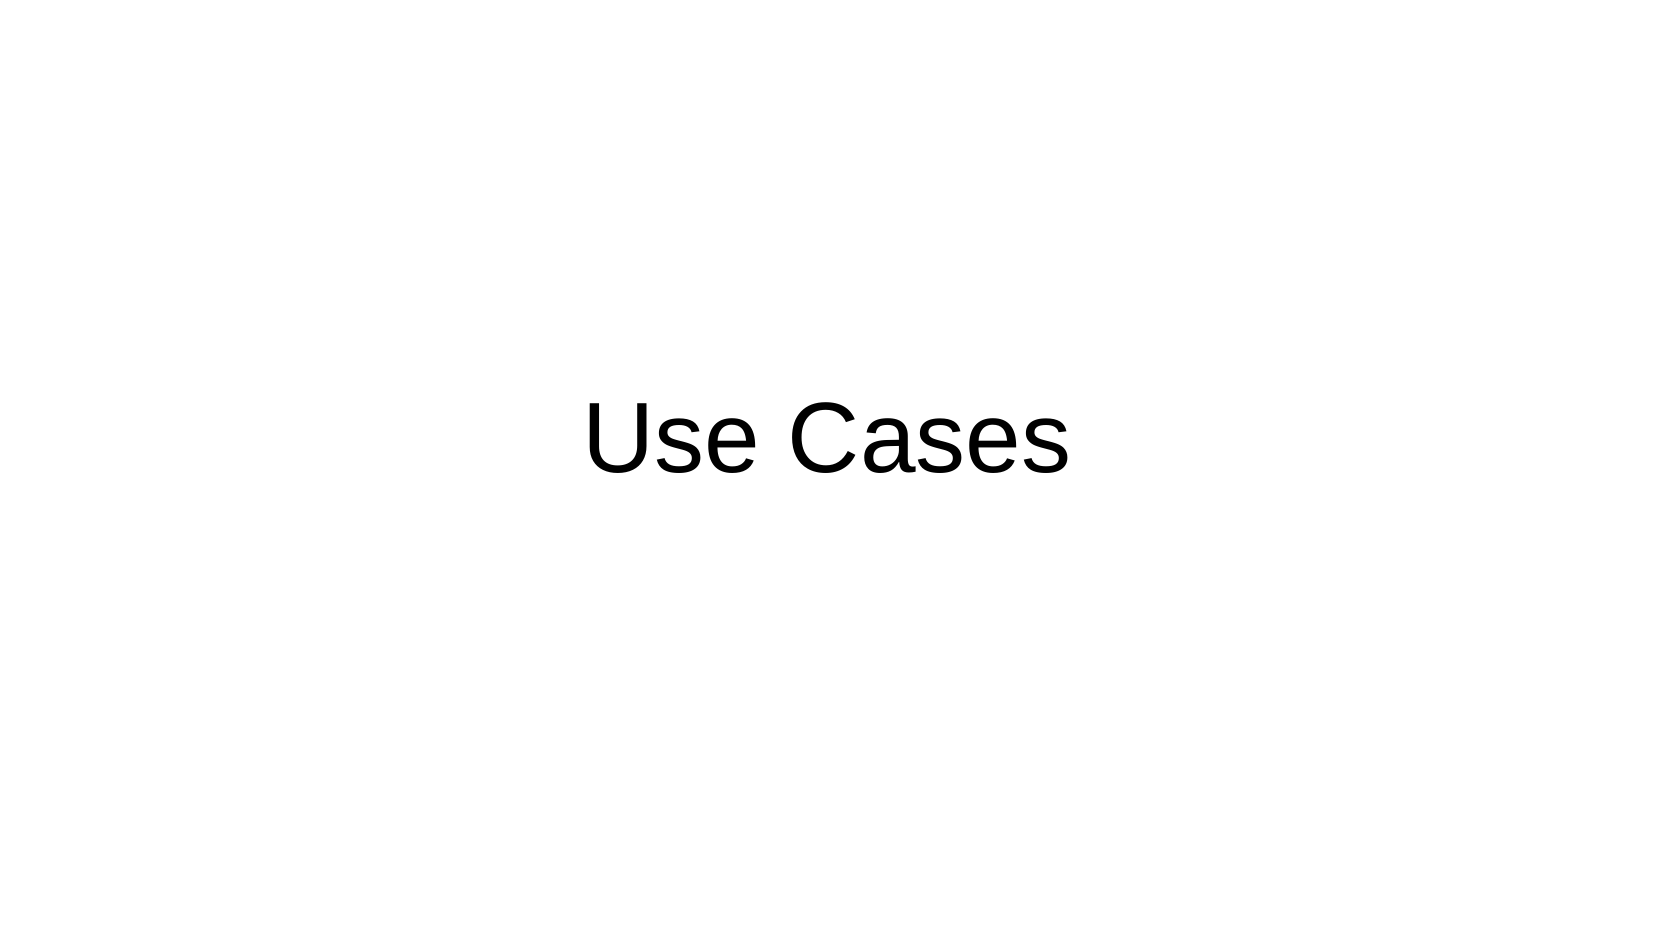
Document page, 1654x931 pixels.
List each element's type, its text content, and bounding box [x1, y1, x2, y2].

text_box Use Cases [82, 108, 1571, 767]
